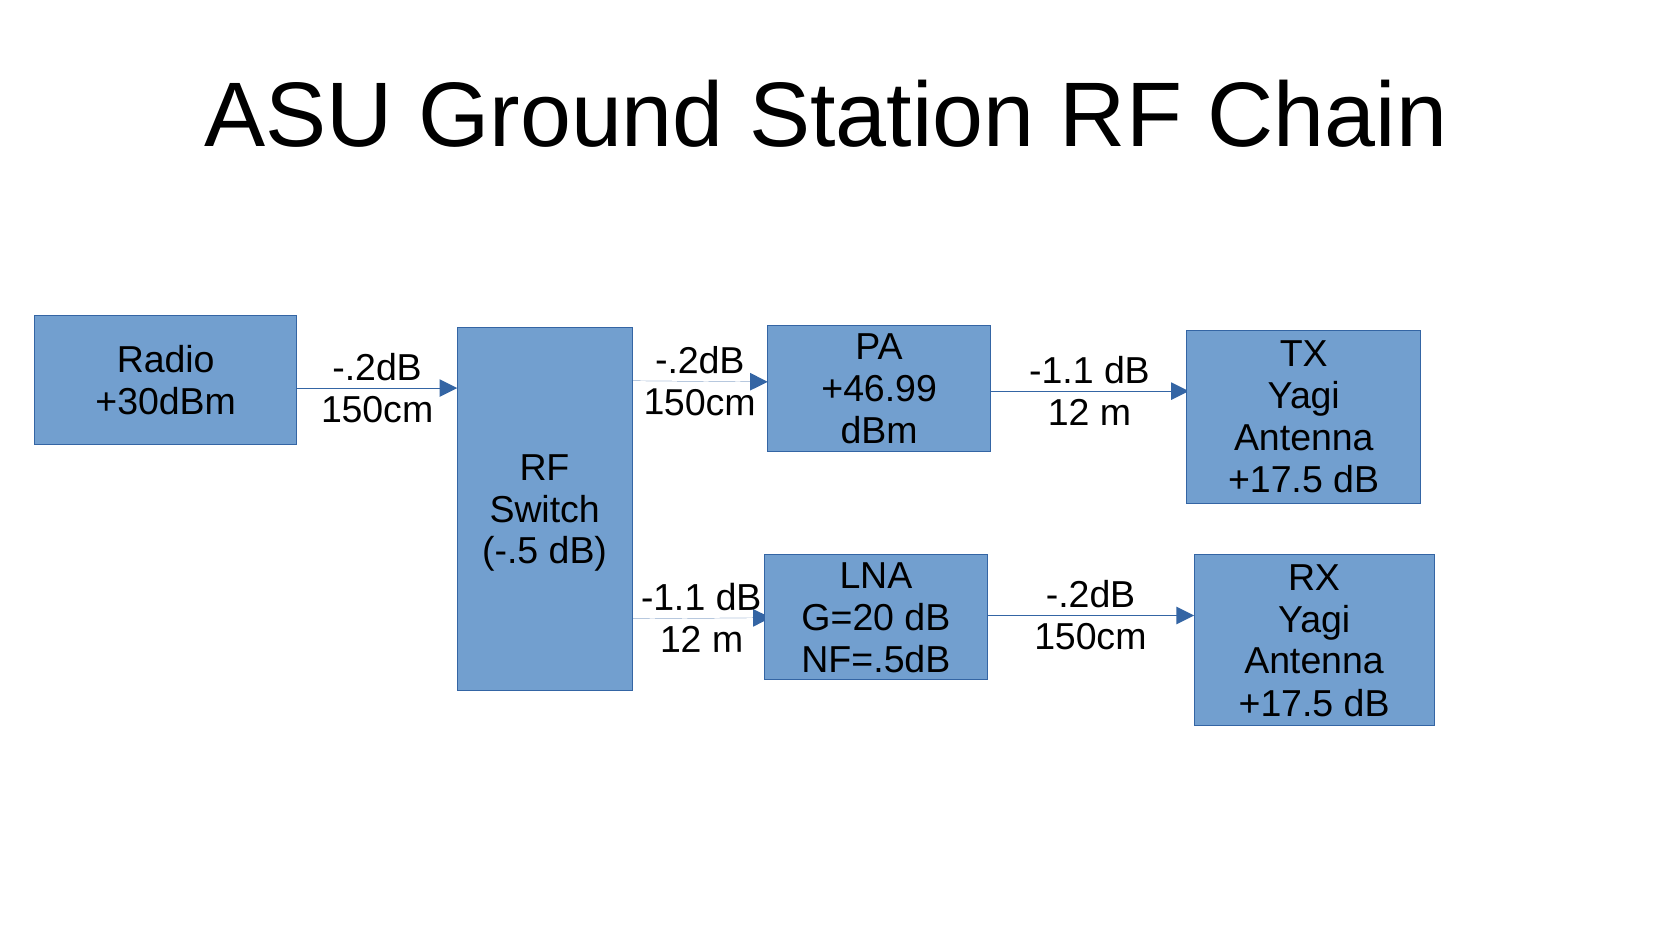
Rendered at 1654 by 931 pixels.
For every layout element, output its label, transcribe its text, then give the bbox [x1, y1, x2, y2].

text_box RF Switch (-.5 dB) [457, 327, 633, 691]
text_box LNA G=20 dB NF=.5dB [764, 554, 988, 680]
text_box TX Yagi Antenna +17.5 dB [1186, 330, 1421, 504]
text_box RX Yagi Antenna +17.5 dB [1194, 554, 1435, 726]
text_box Radio +30dBm [34, 315, 297, 445]
text_box PA +46.99 dBm [767, 325, 991, 452]
title ASU Ground Station RF Chain [82, 37, 1571, 193]
